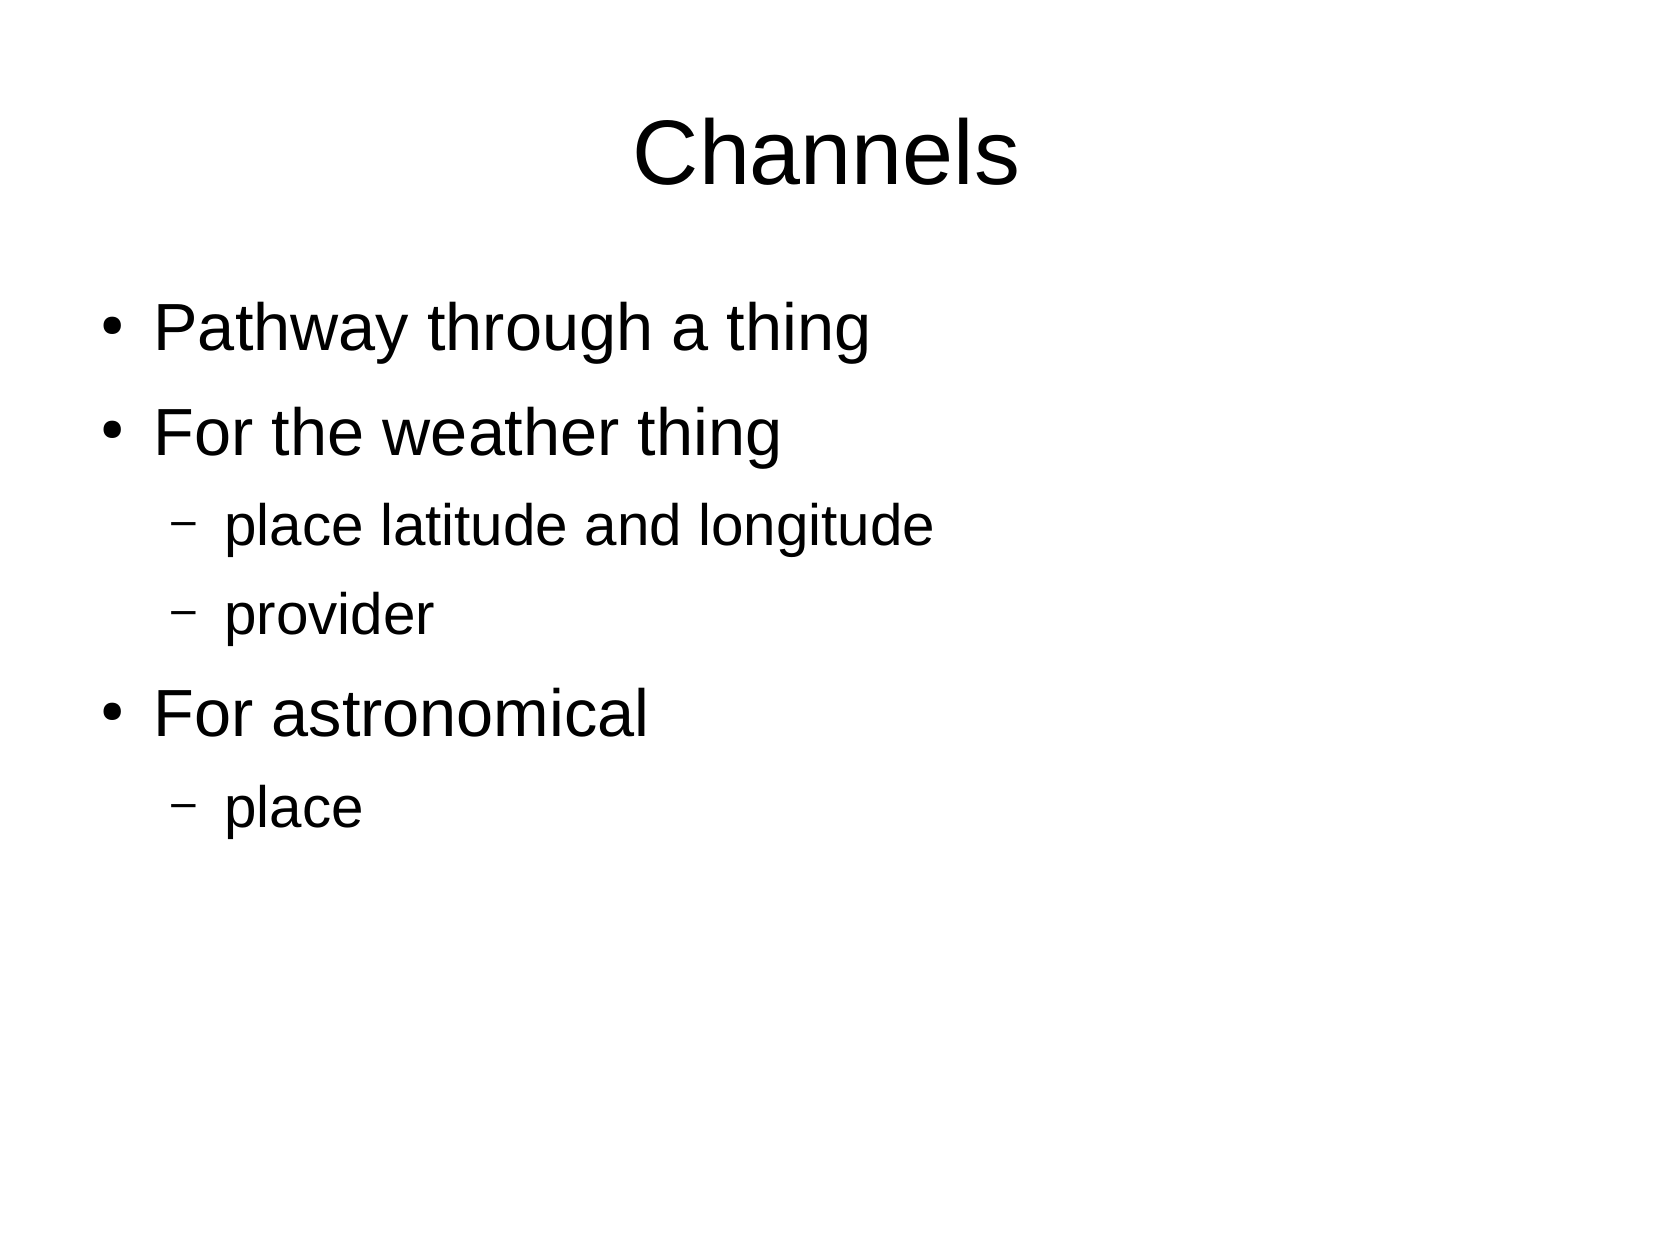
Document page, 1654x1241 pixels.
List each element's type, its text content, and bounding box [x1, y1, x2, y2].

list Pathway through a thing For the weather thing place latitude and longitude provider For astronomical place [82, 290, 1571, 1010]
title Channels [82, 49, 1571, 257]
